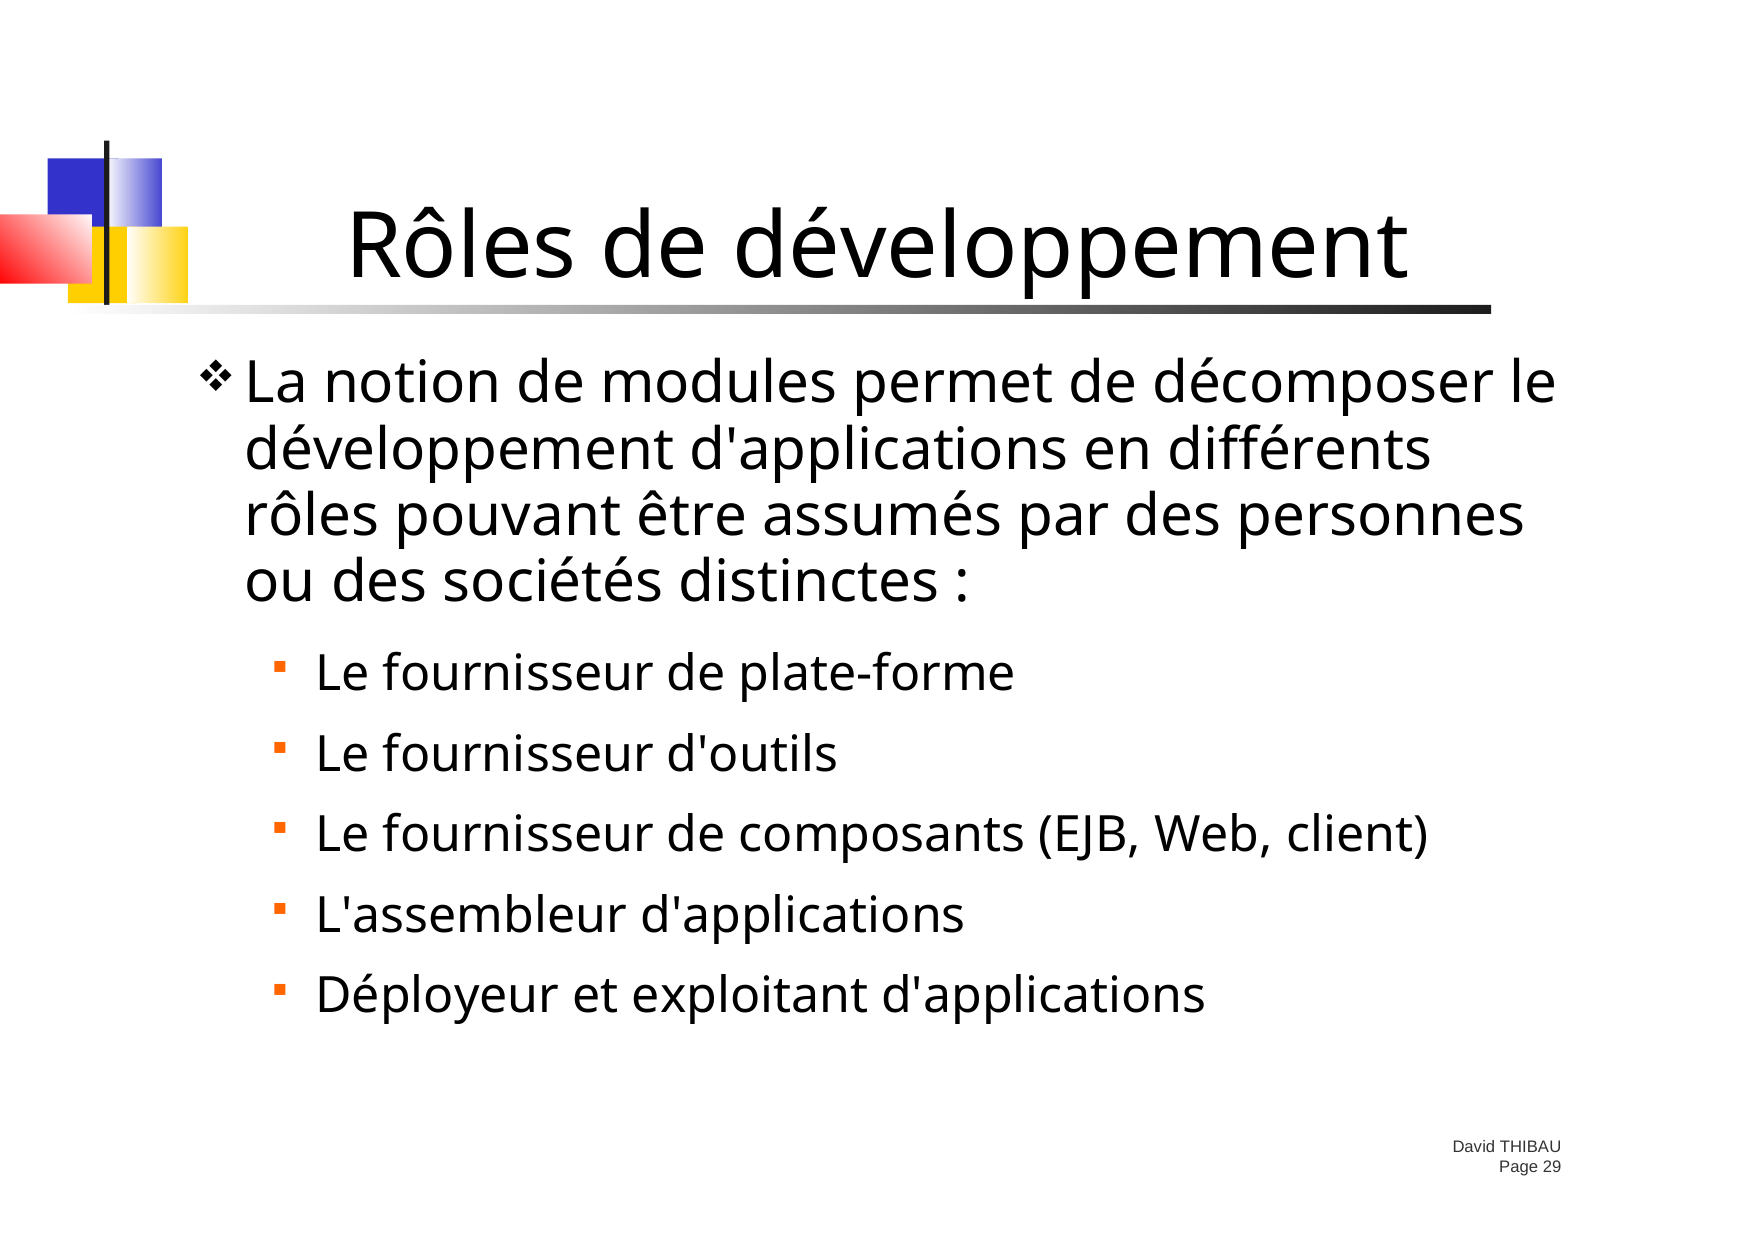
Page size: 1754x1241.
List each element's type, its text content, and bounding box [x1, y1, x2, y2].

list La notion de modules permet de décomposer le développement d'applications en différents rôles pouvant être assumés par des personnes ou des sociétés distinctes : Le fournisseur de plate-forme Le fournisseur d'outils Le fournisseur de composants (EJB, Web, client) L'assembleur d'applications Déployeur et exploitant d'applications [179, 349, 1577, 1111]
title Rôles de développement [179, 152, 1577, 341]
